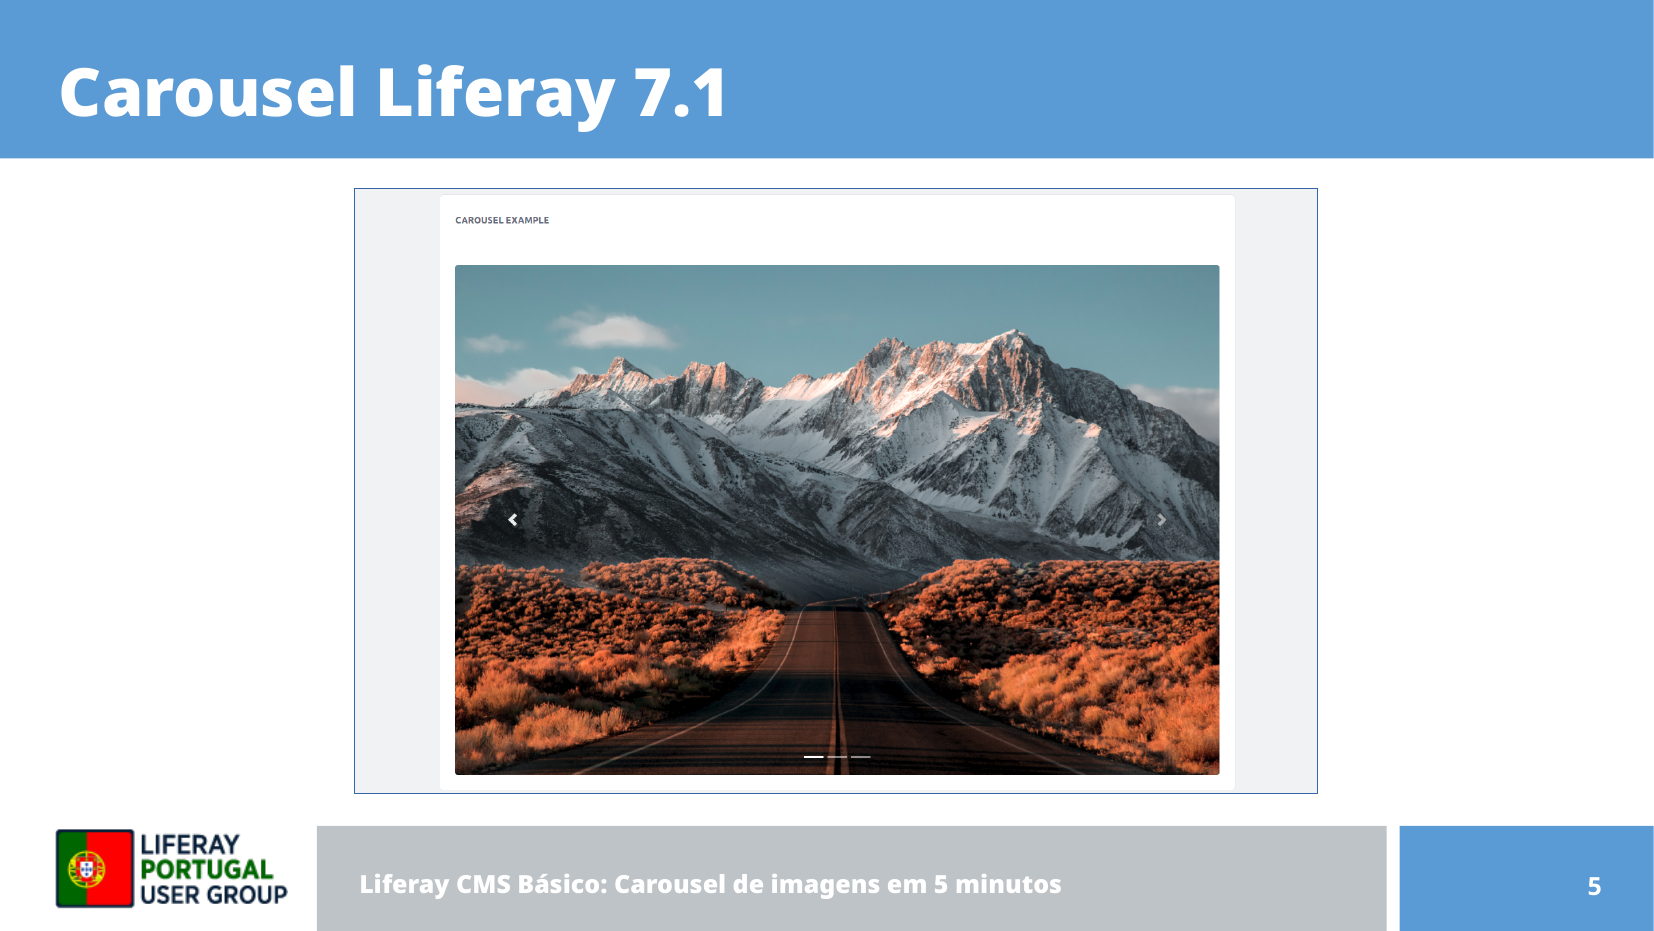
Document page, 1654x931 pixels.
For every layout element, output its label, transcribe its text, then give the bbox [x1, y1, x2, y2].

picture [354, 188, 1318, 794]
picture [55, 751, 288, 931]
title Carousel Liferay 7.1 [59, 29, 1567, 137]
